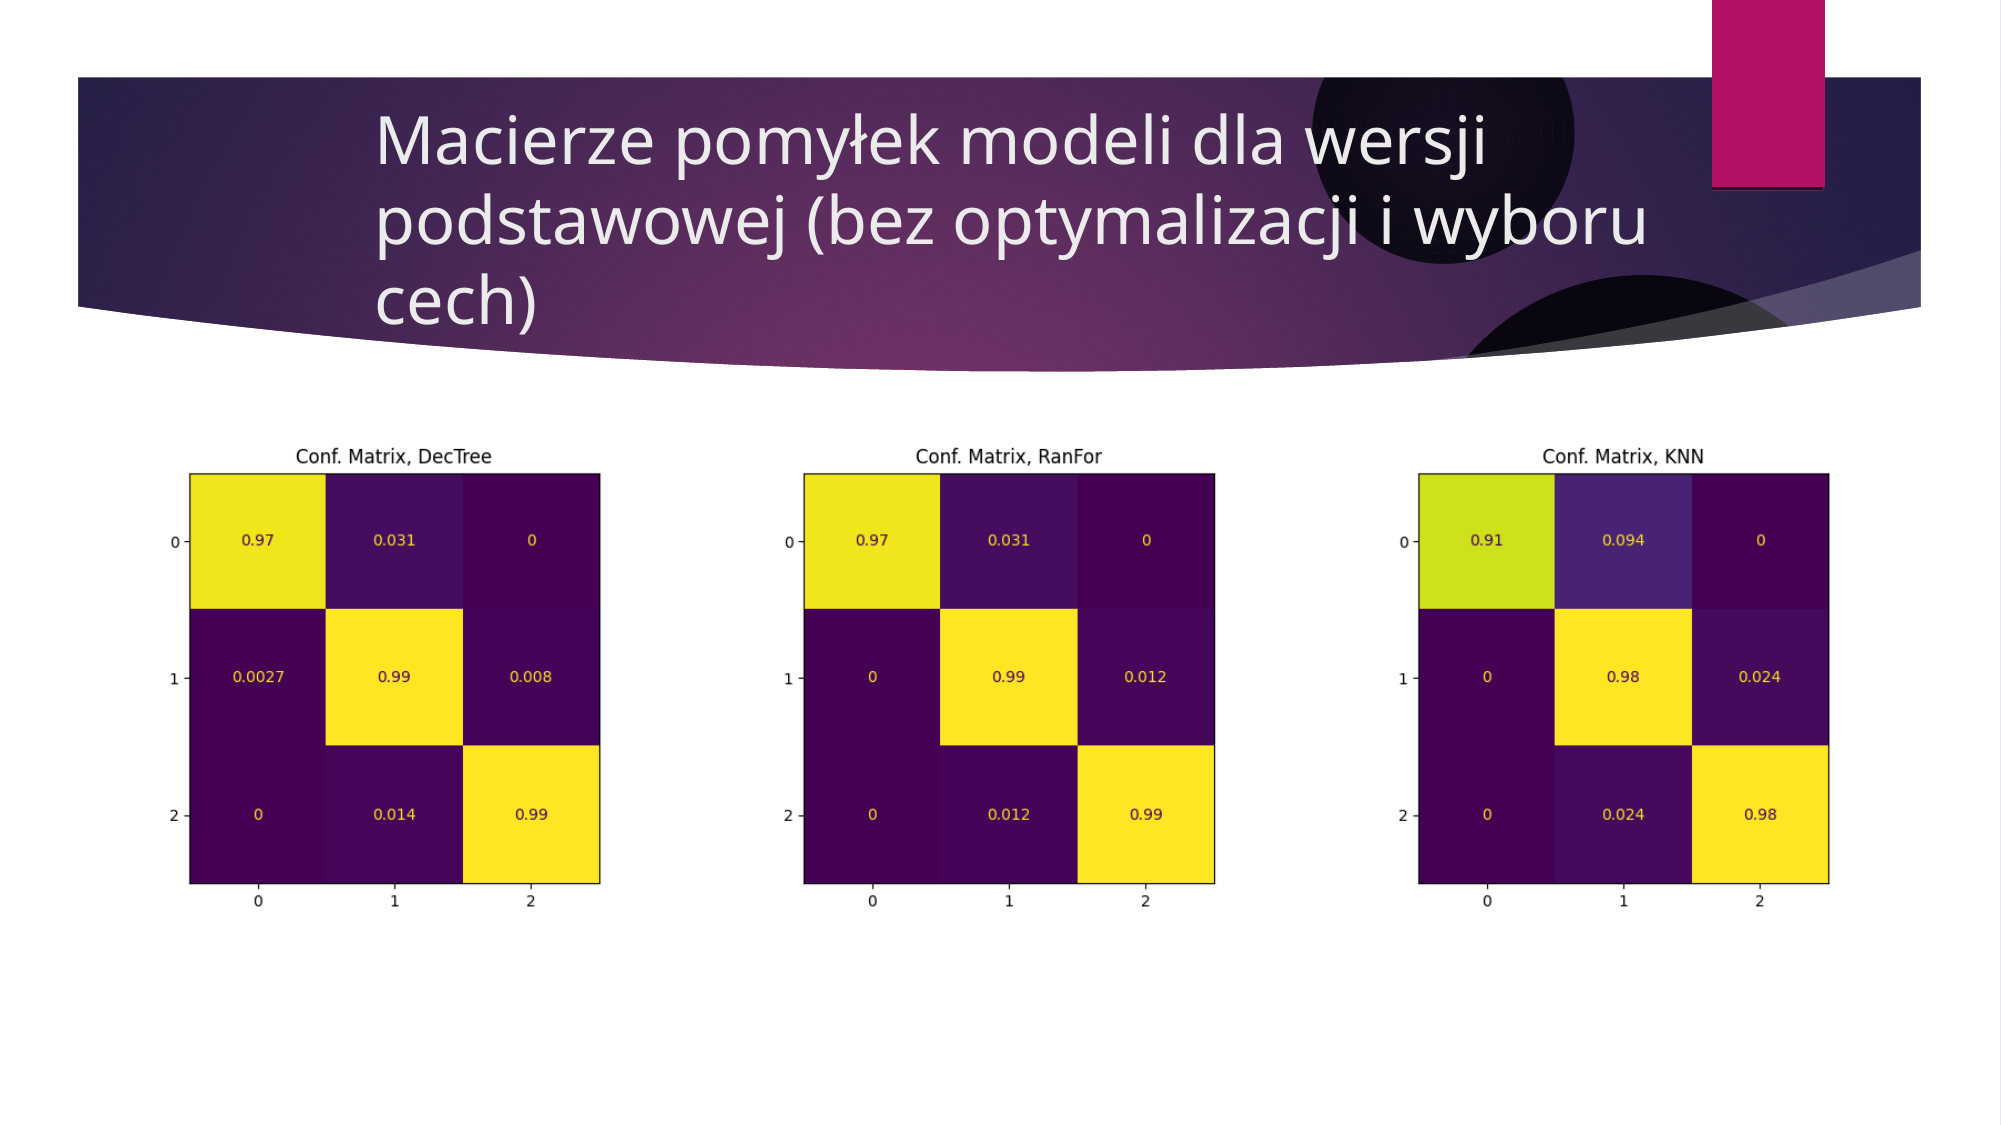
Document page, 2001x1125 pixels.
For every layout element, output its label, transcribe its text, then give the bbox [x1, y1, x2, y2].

title Macierze pomyłek modeli dla wersji podstawowej (bez optymalizacji i wyboru cech) [294, 90, 1732, 341]
picture [31, 409, 1969, 942]
